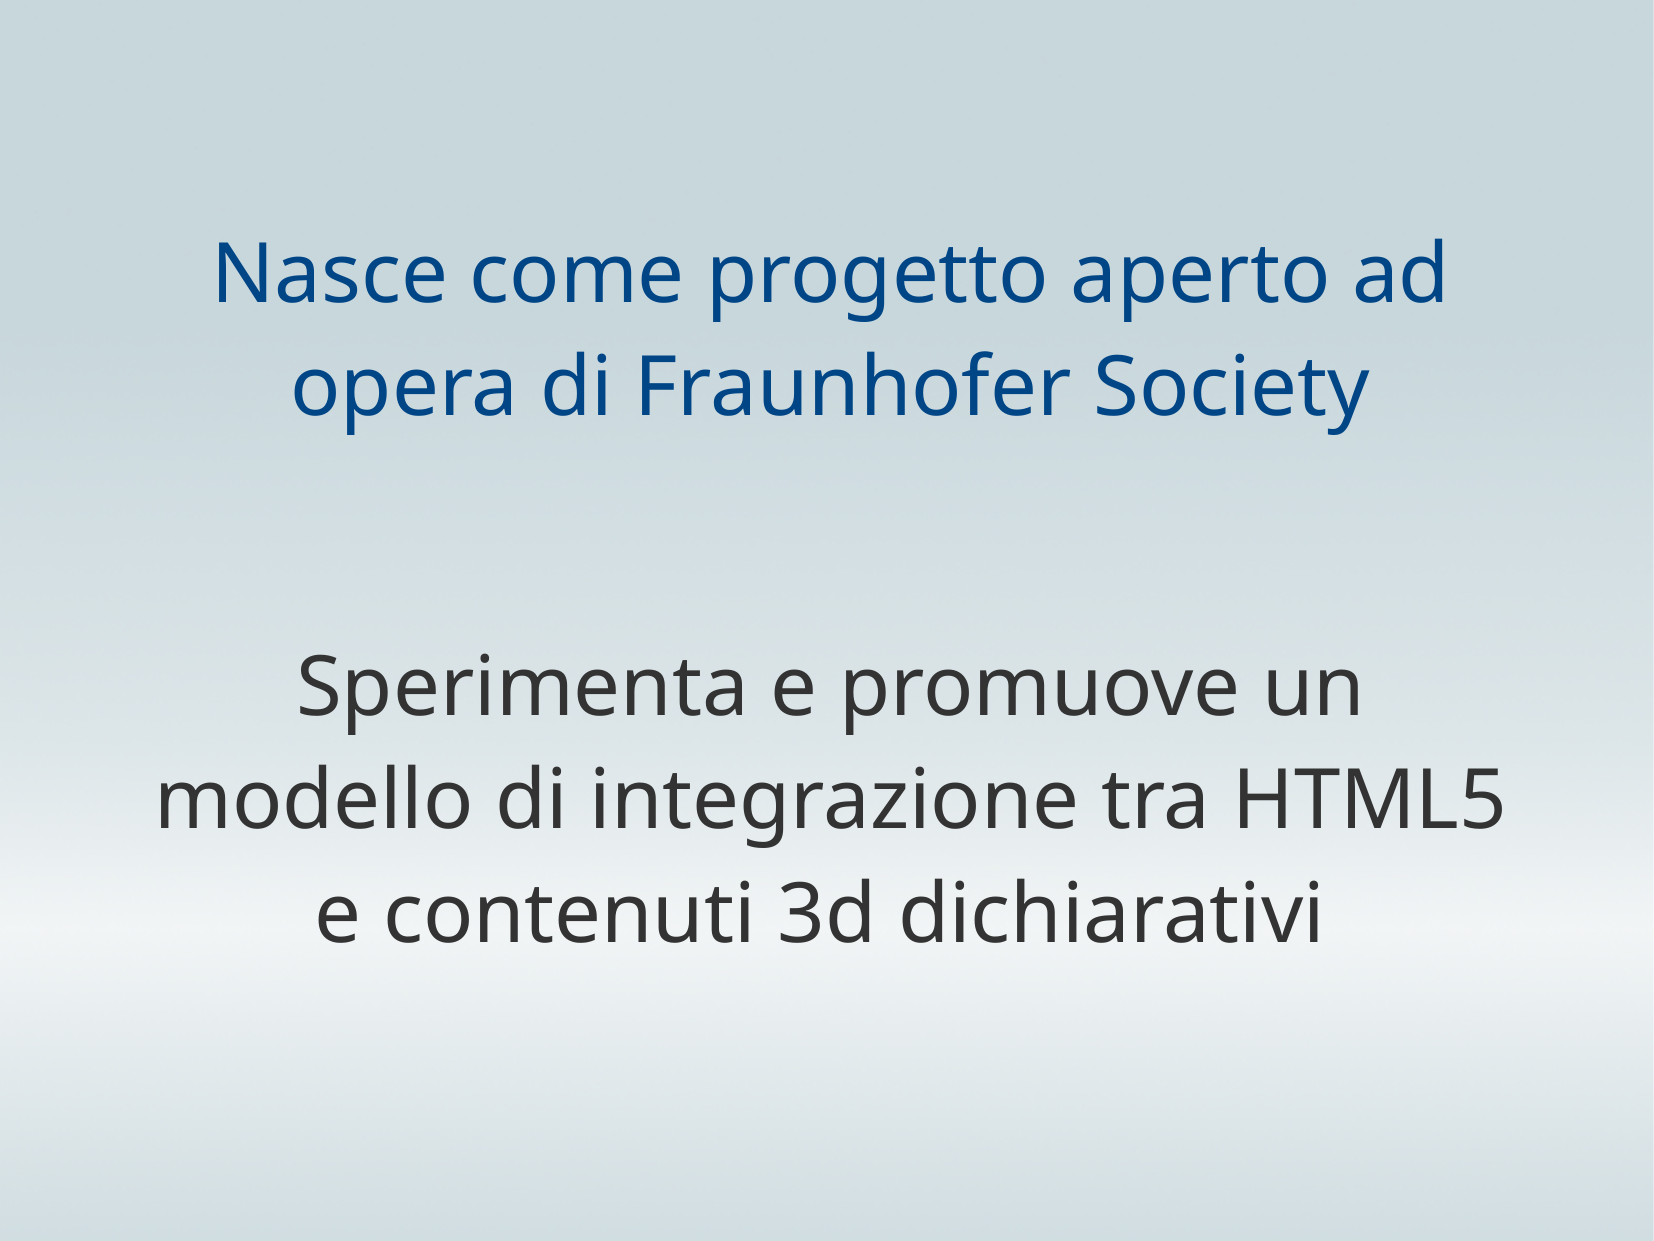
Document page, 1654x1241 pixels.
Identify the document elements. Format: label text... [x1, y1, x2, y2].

text_box Sperimenta e promuove un modello di integrazione tra HTML5 e contenuti 3d dichiarativi [120, 619, 1542, 983]
picture [0, 0, 1654, 1241]
text_box Nasce come progetto aperto ad opera di Fraunhofer Society [120, 205, 1542, 454]
